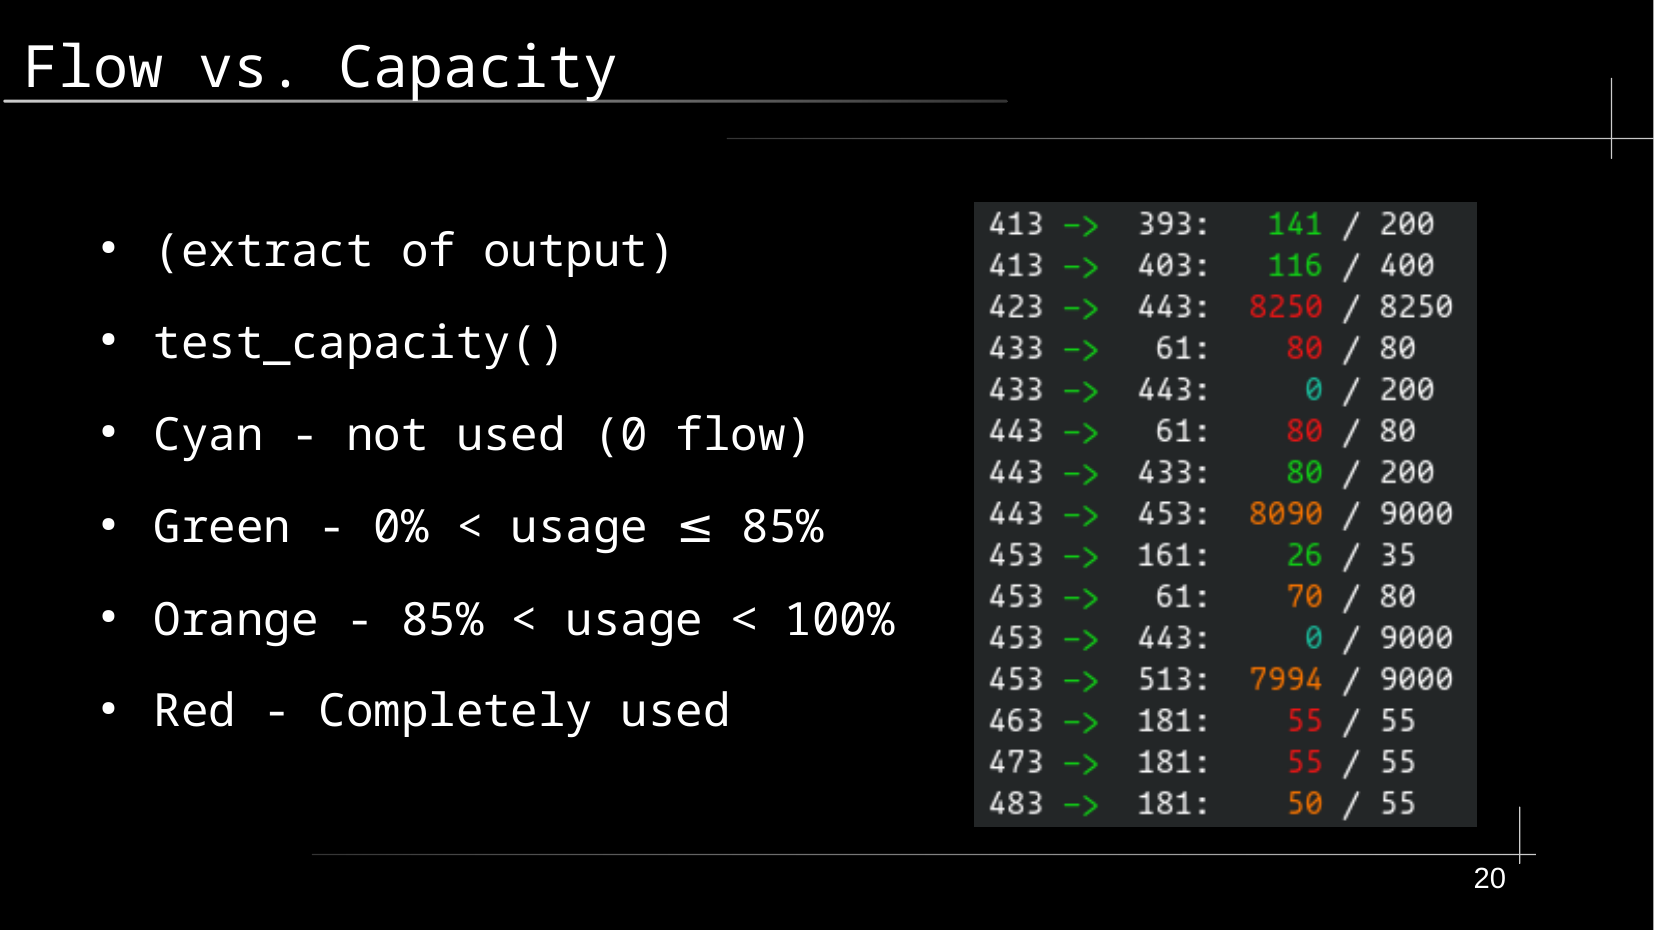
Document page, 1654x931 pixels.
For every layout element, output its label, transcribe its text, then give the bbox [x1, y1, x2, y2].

title Flow vs. Capacity [23, 11, 1589, 119]
picture [974, 202, 1477, 827]
list (extract of output) test_capacity() Cyan - not used (0 flow) Green - 0% < usage ≤ 85% Orange - 85% < usage < 100% Red - Completely used [82, 217, 916, 798]
